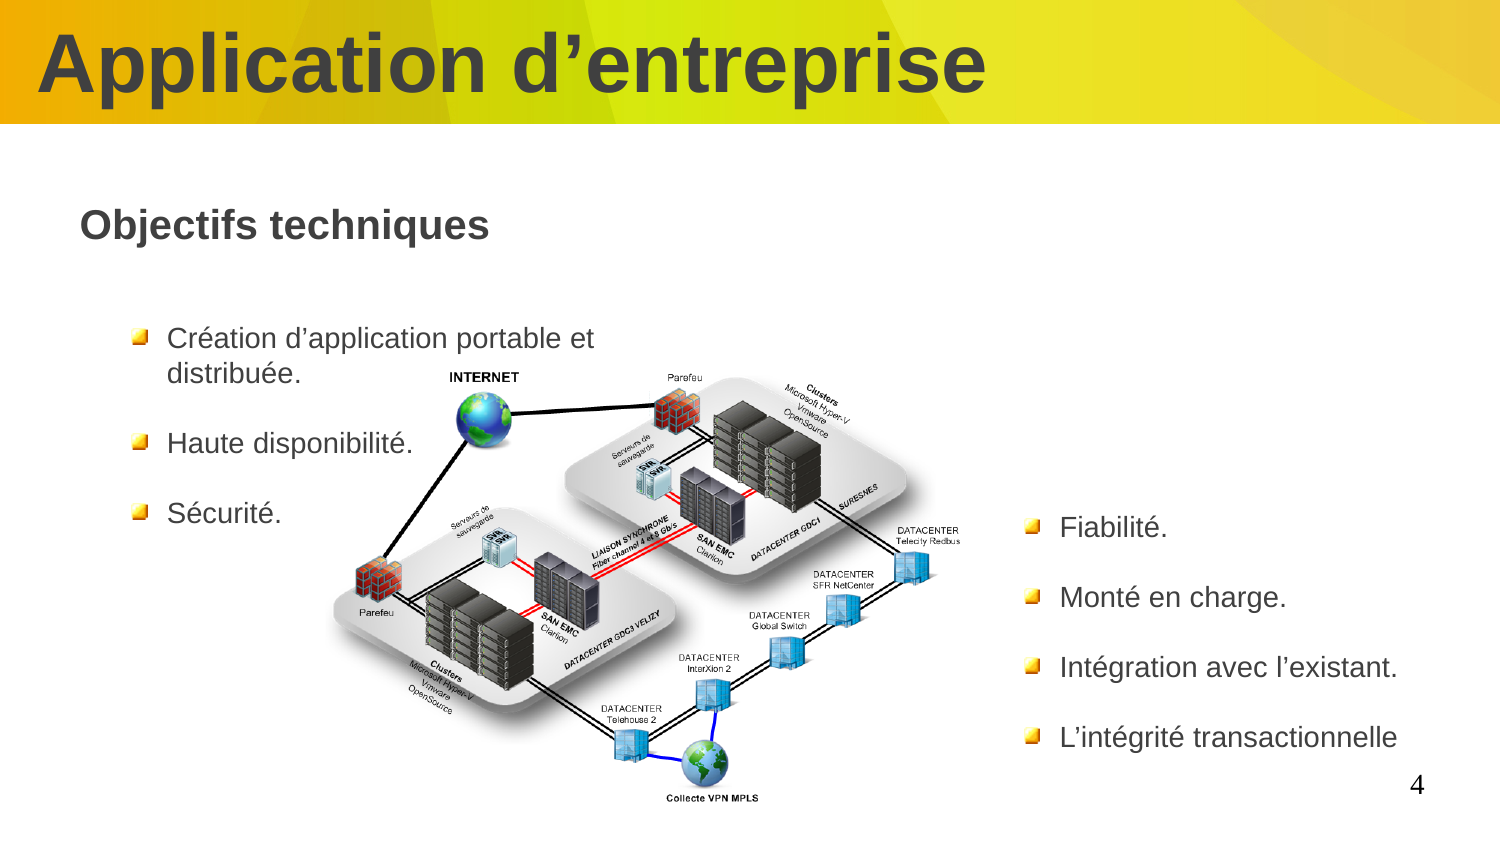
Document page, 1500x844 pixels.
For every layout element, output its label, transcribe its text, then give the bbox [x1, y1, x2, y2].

text_box Application d’entreprise [0, 0, 1498, 130]
text_box Fiabilité. Monté en charge. Intégration avec l’existant. L’intégrité transactionnelle [959, 501, 1444, 804]
text_box Création d’application portable et distribuée. Haute disponibilité. Sécurité. [66, 276, 662, 768]
picture [0, 0, 1500, 844]
text_box Objectifs techniques [64, 185, 1459, 261]
